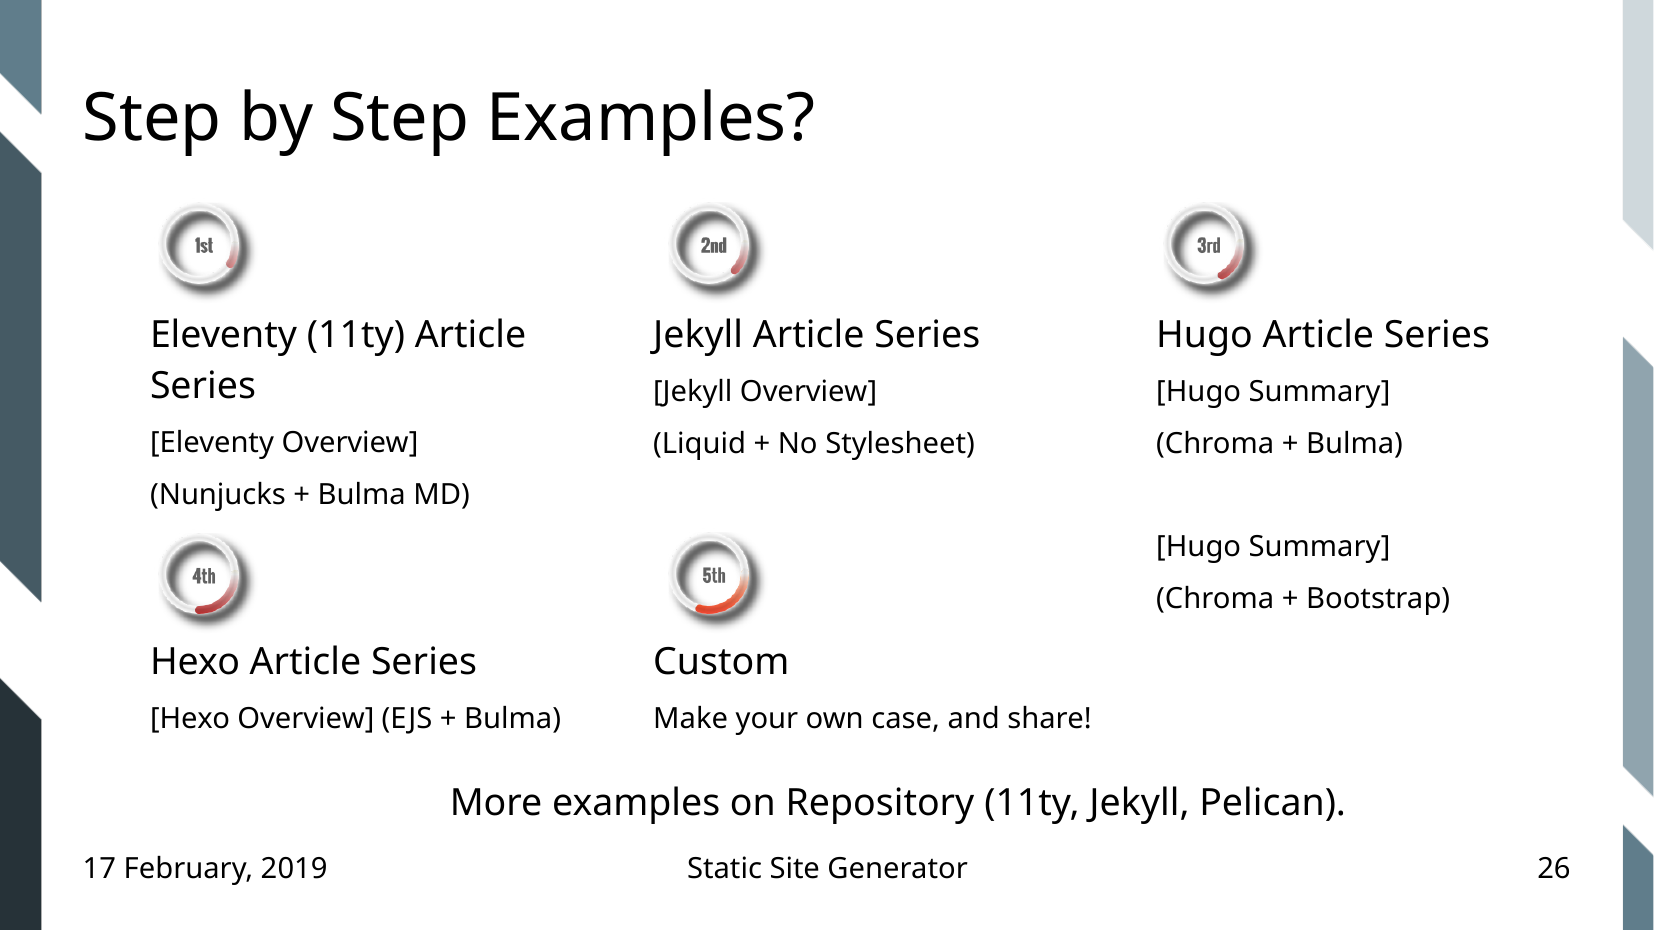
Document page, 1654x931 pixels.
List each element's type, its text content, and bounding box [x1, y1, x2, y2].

list Custom Make your own case, and share! [653, 831, 1133, 892]
list Eleventy (11ty) Article Series [Eleventy Overview] (Nunjucks + Bulma MD) [150, 307, 630, 565]
list Jekyll Article Series [Jekyll Overview] (Liquid + No Stylesheet) [653, 307, 1133, 565]
picture [0, 0, 1654, 930]
list Hexo Article Series [Hexo Overview] (EJS + Bulma) [150, 634, 630, 892]
list Hugo Article Series [Hugo Summary] (Chroma + Bulma) [Hugo Summary] (Chroma + Bootstrap) [1156, 307, 1636, 706]
list Custom Make your own case, and share! [653, 634, 1133, 768]
title Step by Step Examples? [82, 37, 1571, 193]
text_box More examples on Repository (11ty, Jekyll, Pelican). [435, 768, 1270, 831]
